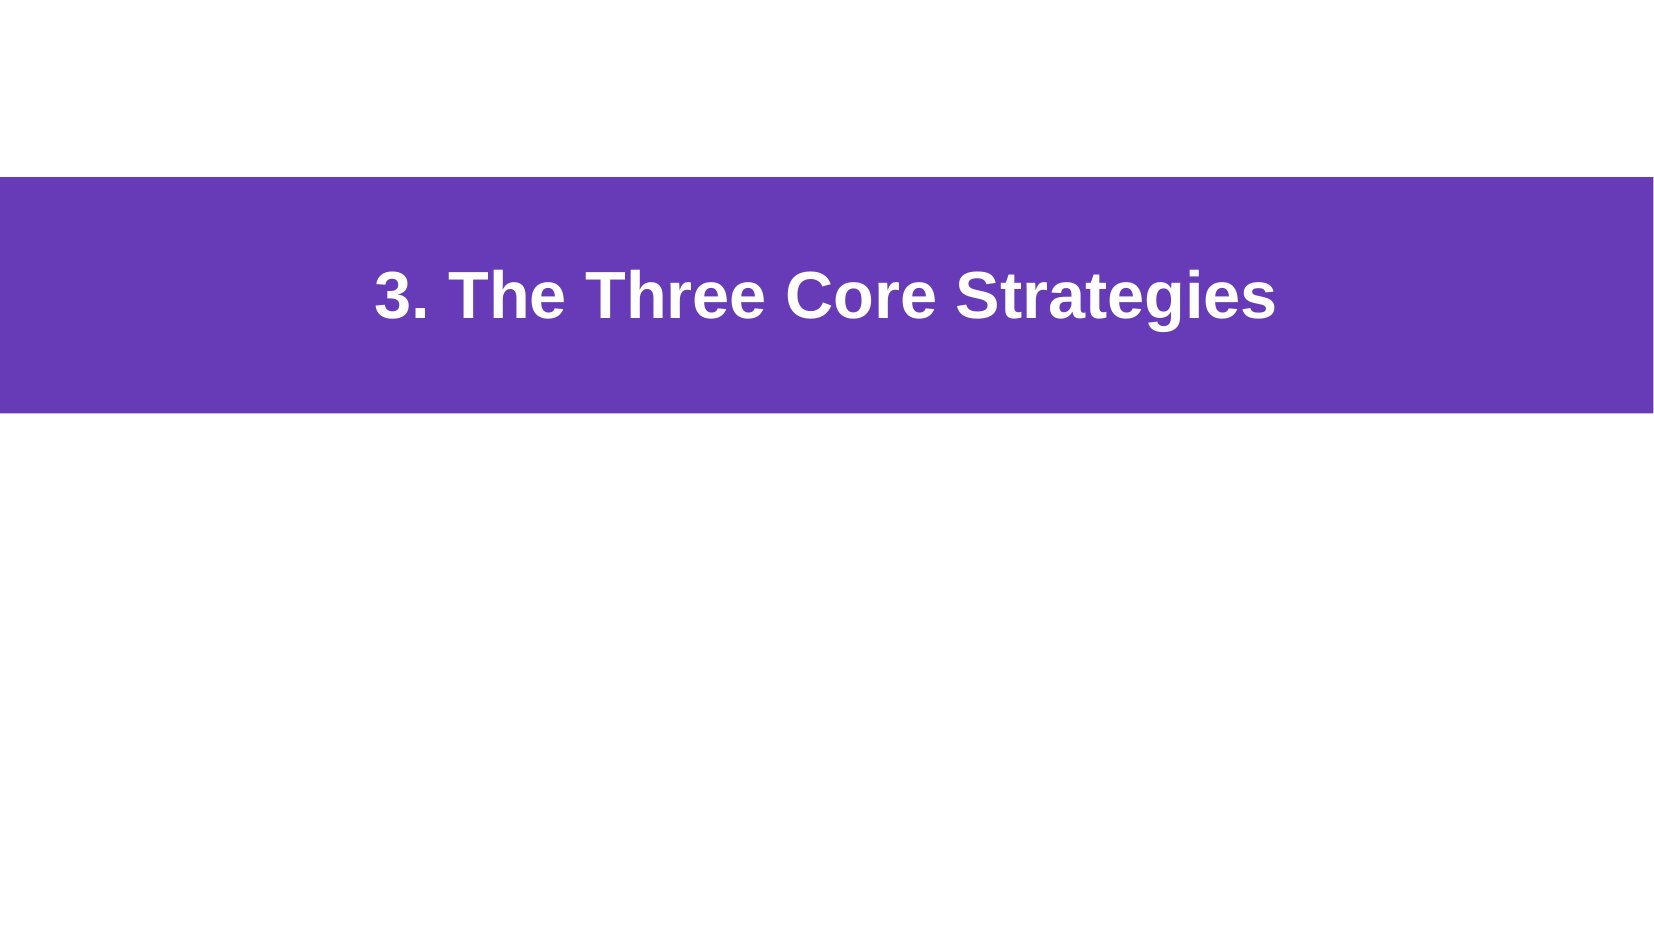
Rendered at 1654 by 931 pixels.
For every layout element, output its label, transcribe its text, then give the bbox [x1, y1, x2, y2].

title 3. The Three Core Strategies [0, 177, 1654, 414]
